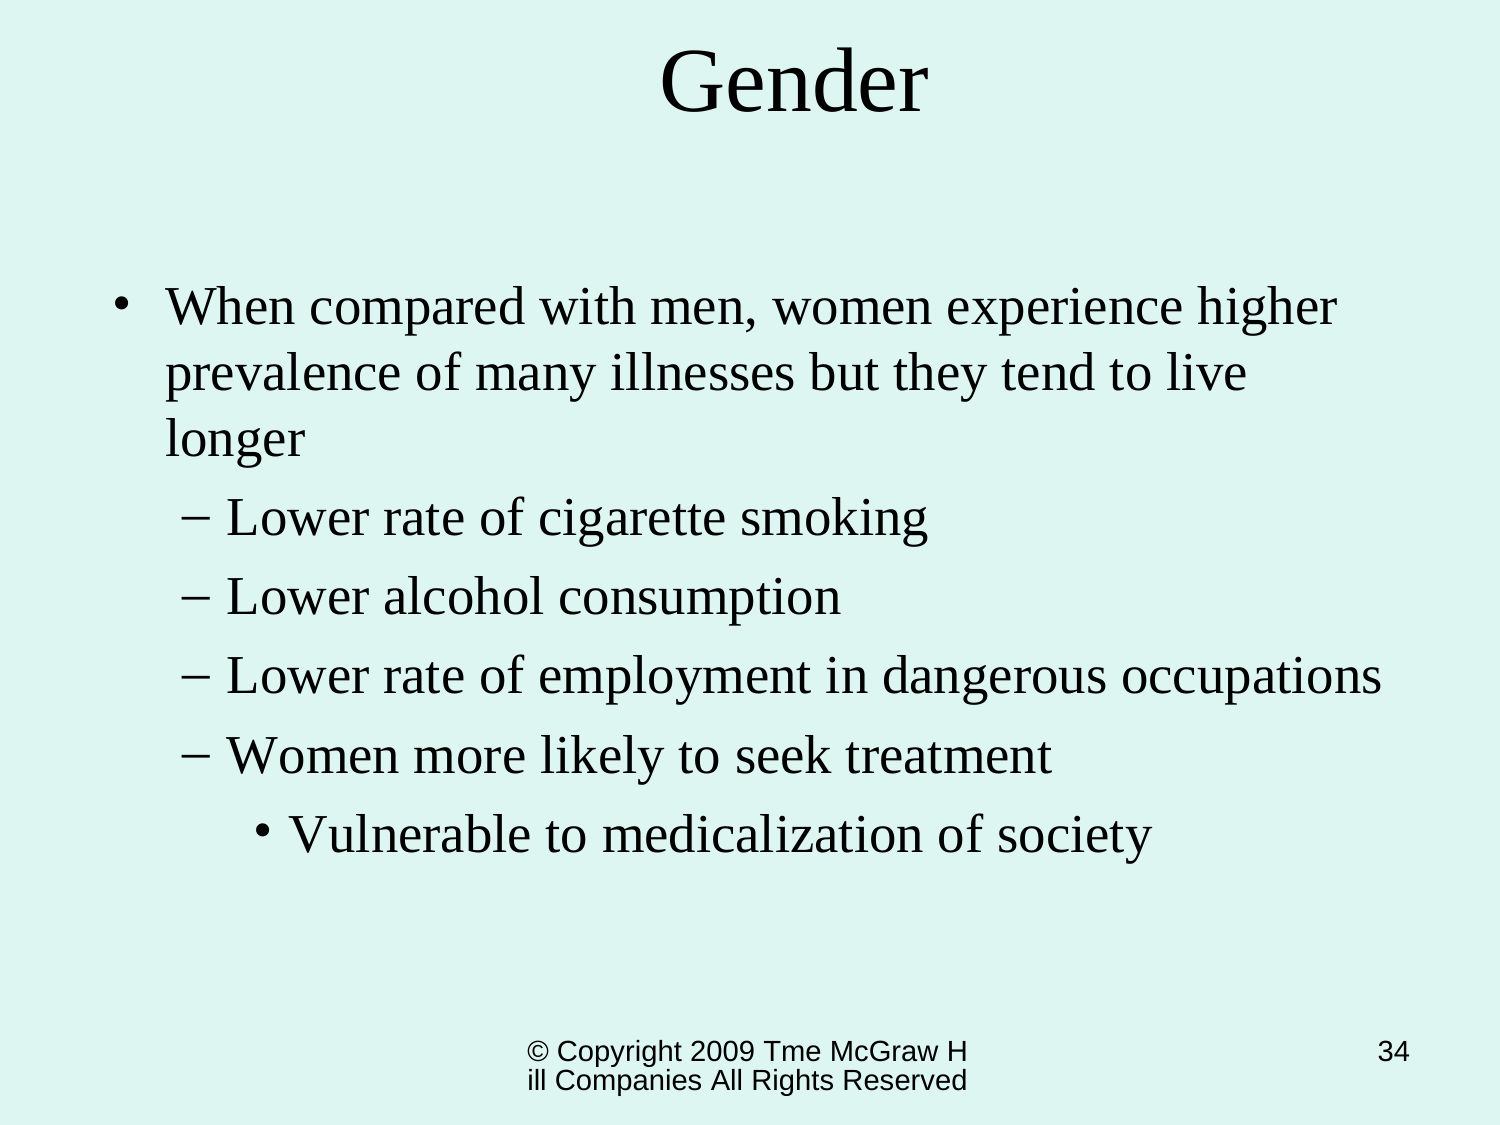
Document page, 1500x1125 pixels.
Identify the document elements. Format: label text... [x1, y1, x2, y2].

title Gender [89, 0, 1500, 212]
text_box When compared with men, women experience higher prevalence of many illnesses but they tend to live longer Lower rate of cigarette smoking Lower alcohol consumption Lower rate of employment in dangerous occupations Women more likely to seek treatment Vulnerable to medicalization of society [97, 262, 1413, 900]
